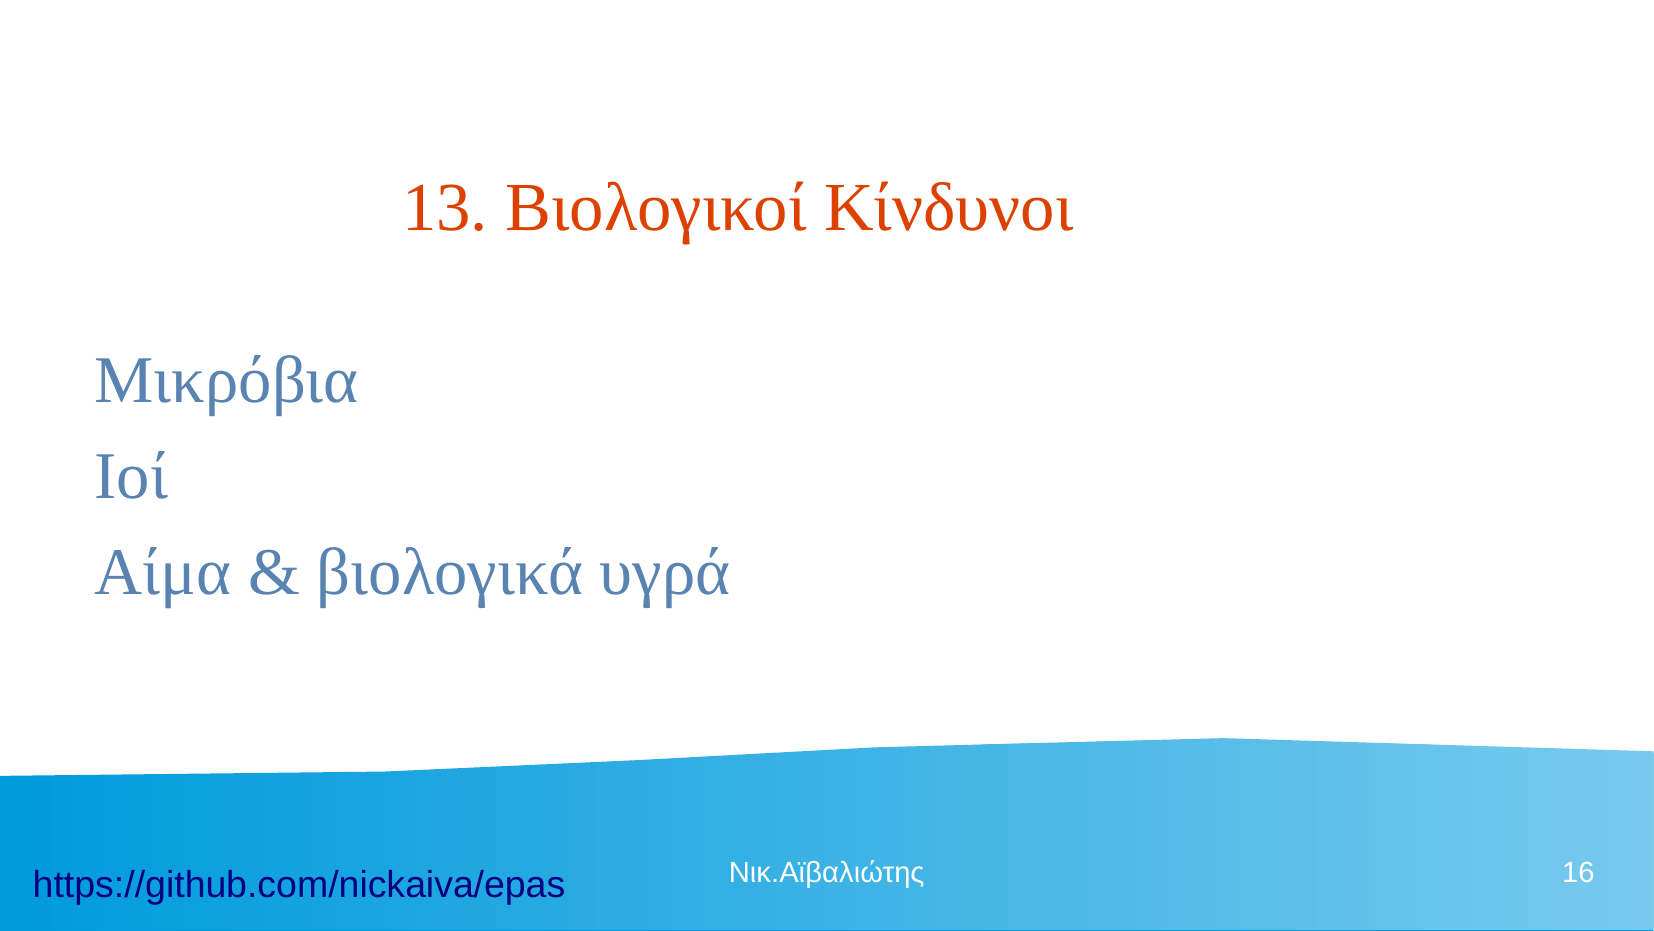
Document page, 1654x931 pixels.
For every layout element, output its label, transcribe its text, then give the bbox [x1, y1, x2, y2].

list Μικρόβια Ιοί Αίμα & βιολογικά υγρά [59, 265, 1595, 739]
title 13. Βιολογικοί Κίνδυνοι [0, 118, 1477, 296]
